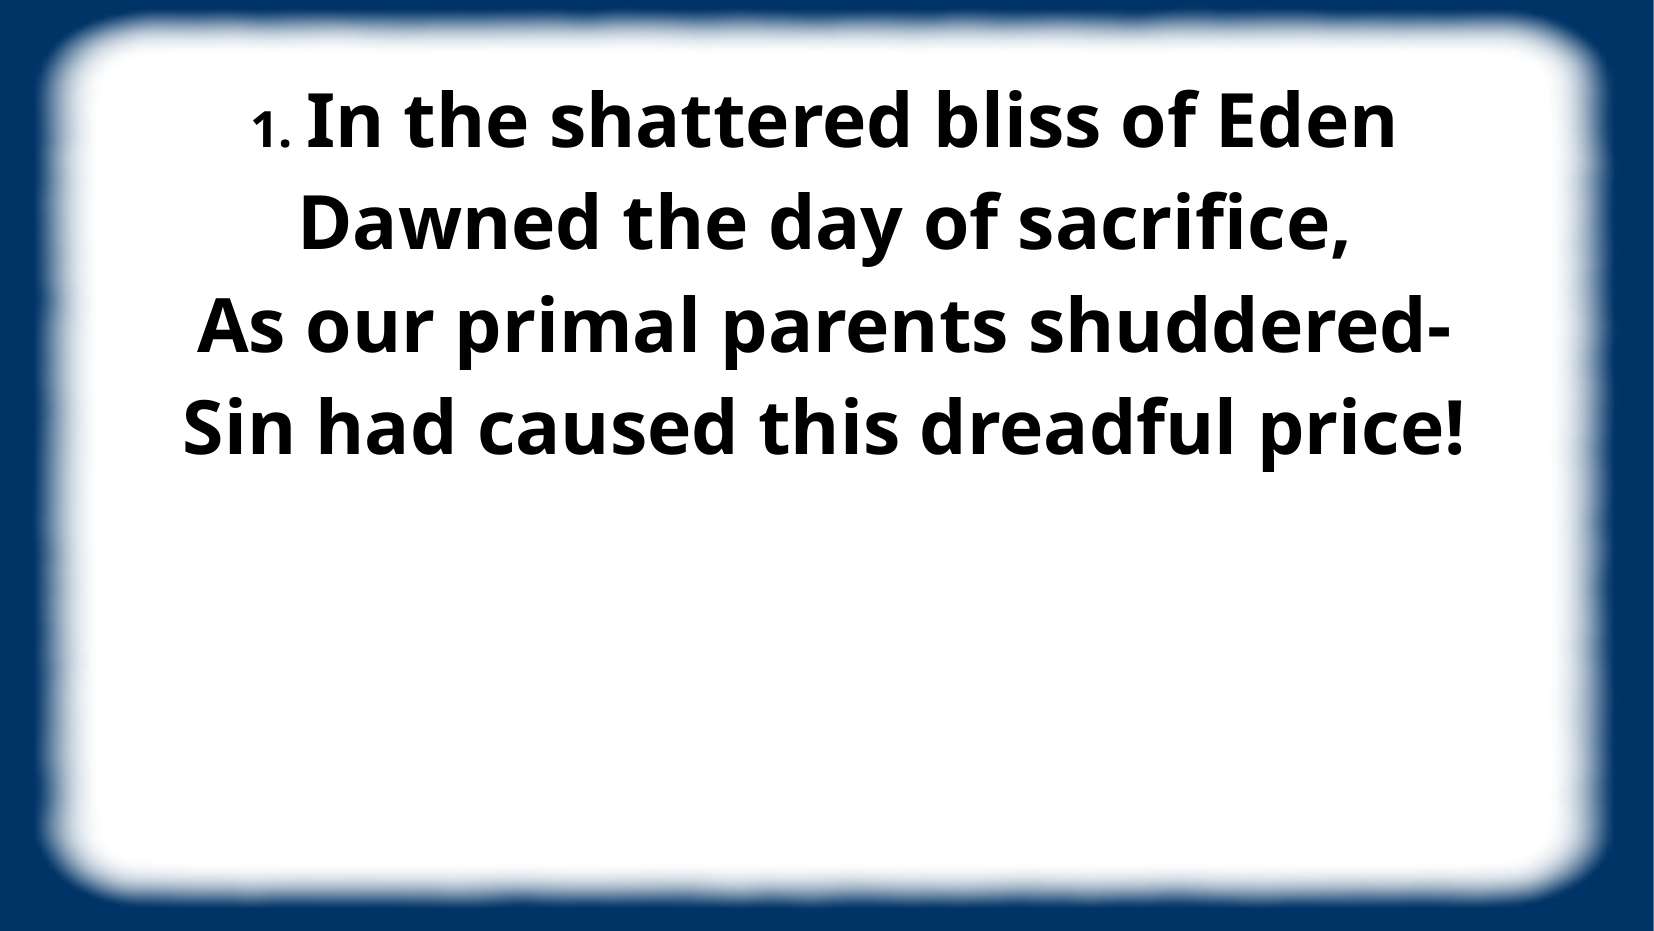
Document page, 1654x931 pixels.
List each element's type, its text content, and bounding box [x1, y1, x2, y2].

picture [0, 0, 1654, 931]
text_box 1. In the shattered bliss of Eden Dawned the day of sacrifice, As our primal parents shuddered- Sin had caused this dreadful price! [105, 60, 1546, 475]
